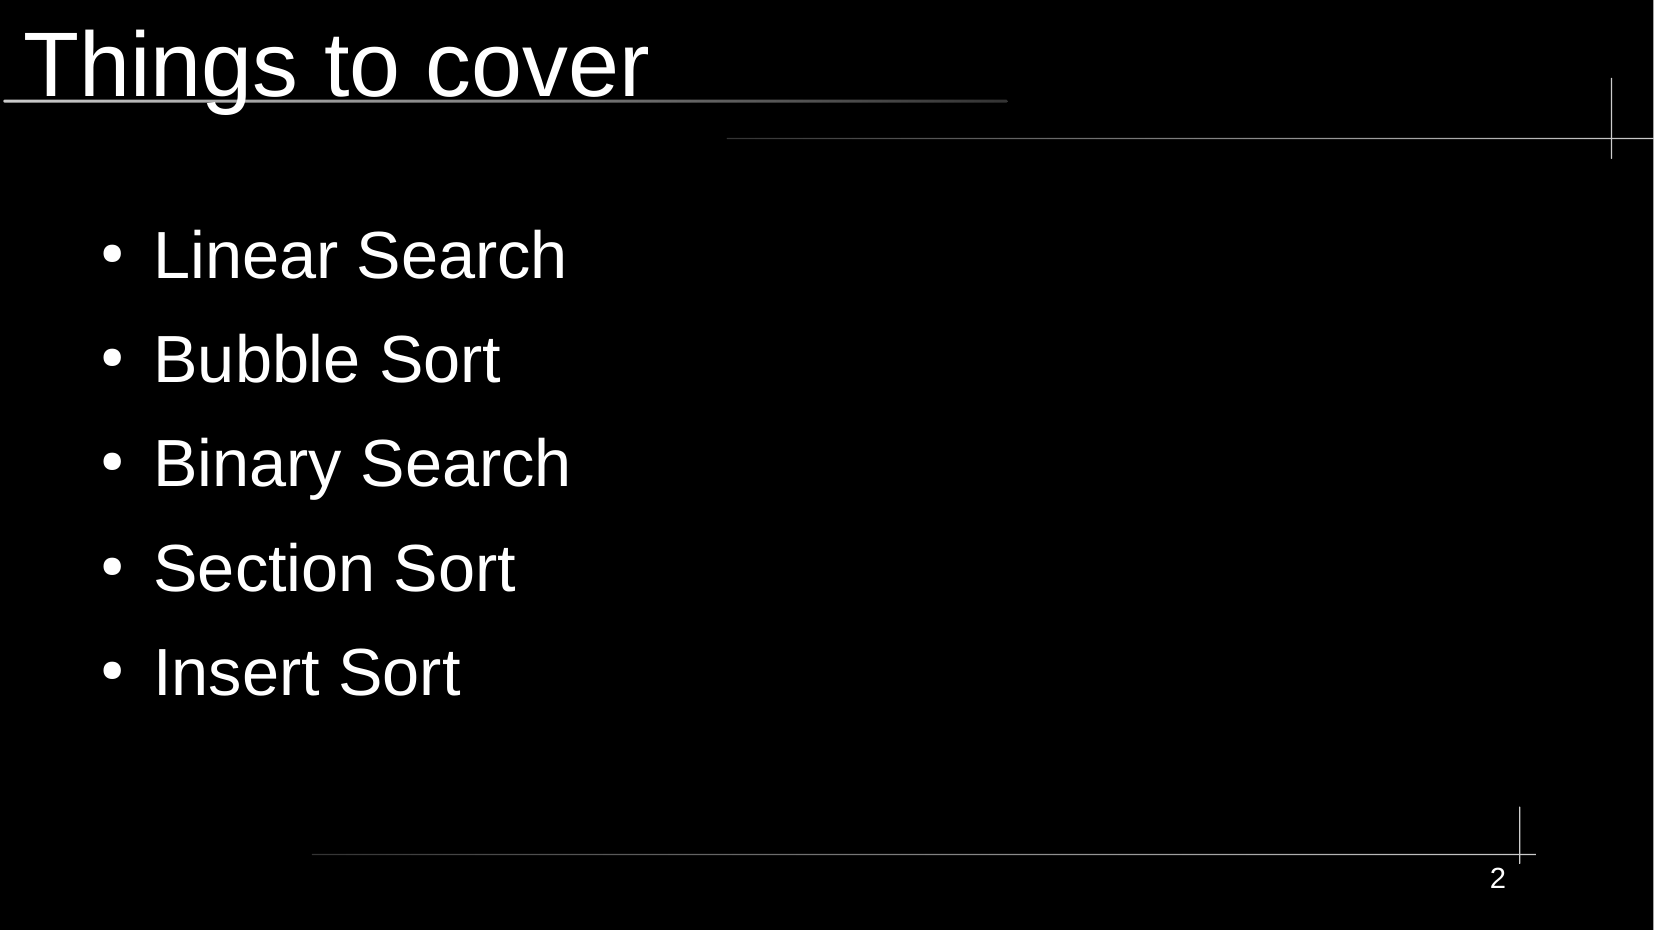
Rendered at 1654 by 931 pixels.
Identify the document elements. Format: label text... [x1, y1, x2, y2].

title Things to cover [23, 11, 1589, 119]
list Linear Search Bubble Sort Binary Search Section Sort Insert Sort [82, 217, 1571, 758]
